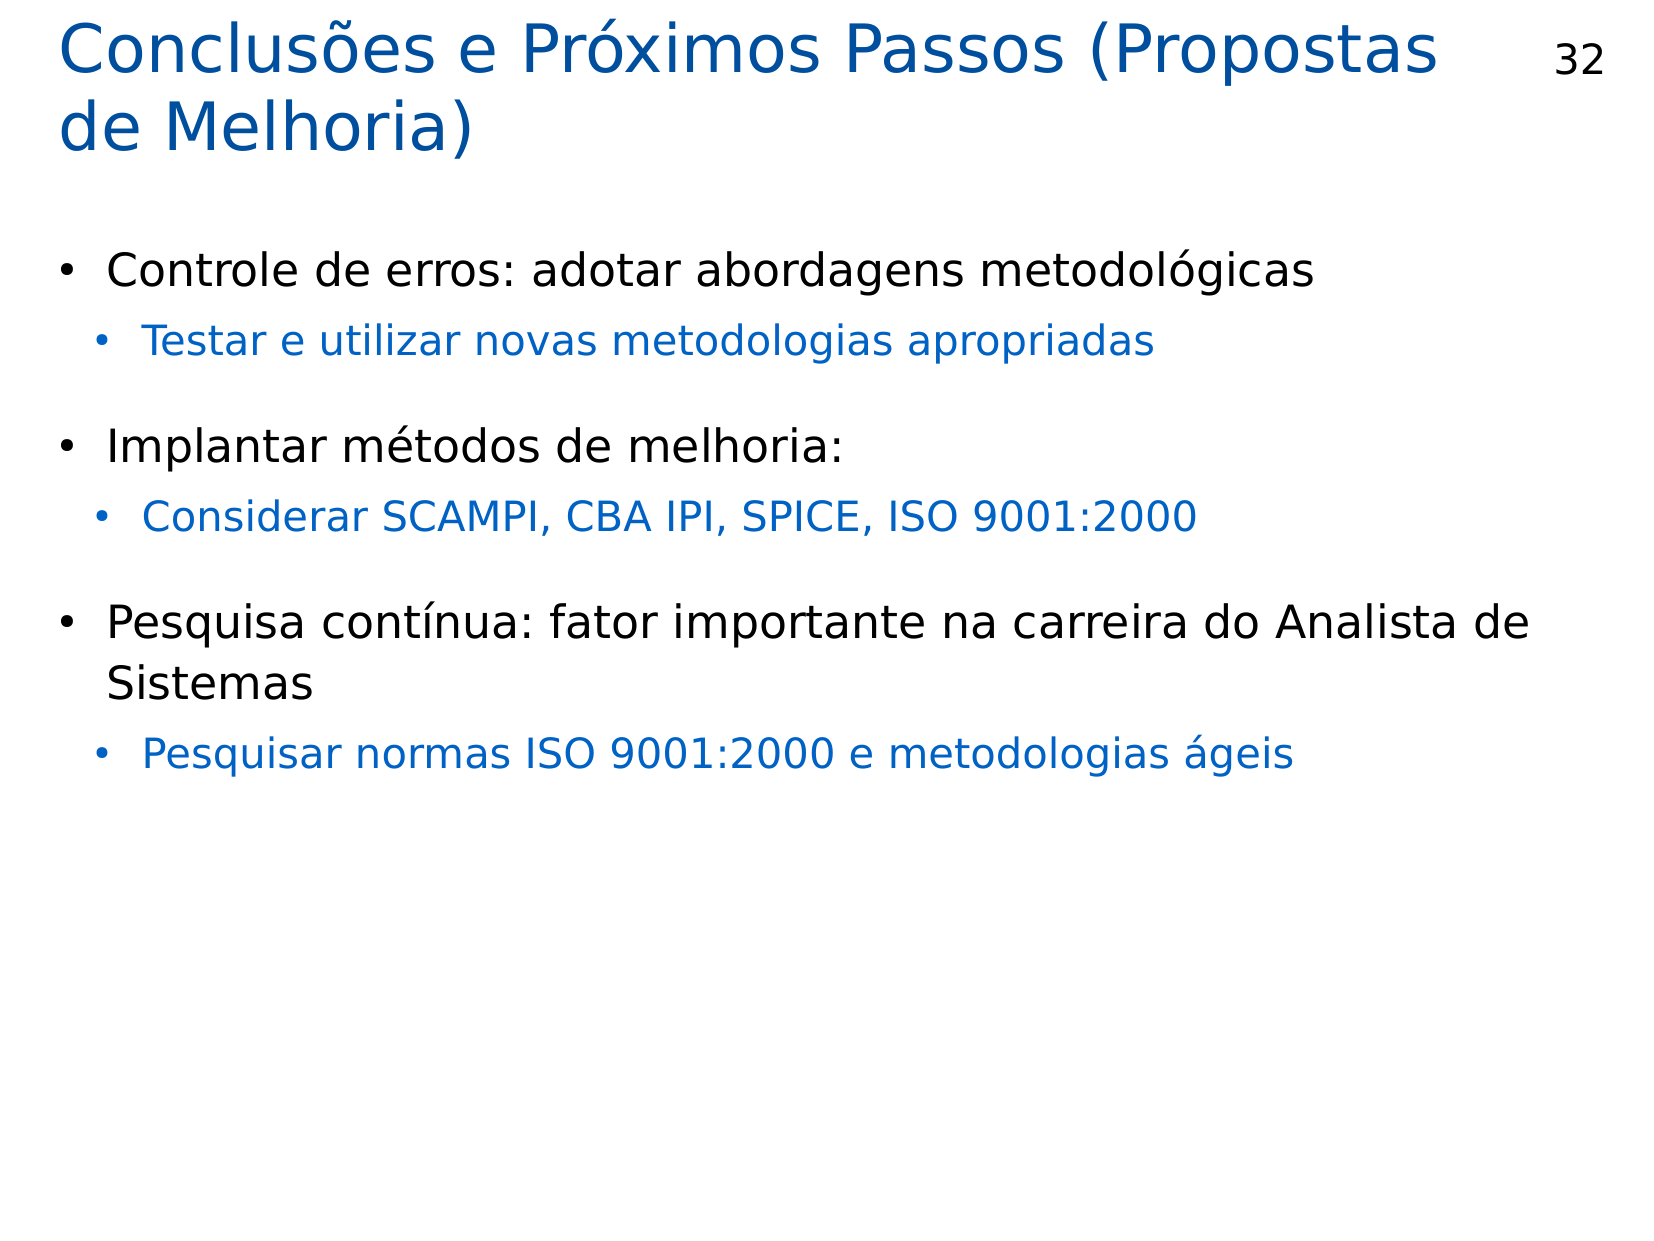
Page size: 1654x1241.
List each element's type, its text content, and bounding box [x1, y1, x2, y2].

title Conclusões e Próximos Passos (Propostas de Melhoria) [59, 10, 1506, 167]
list Controle de erros: adotar abordagens metodológicas Testar e utilizar novas metodologias apropriadas Implantar métodos de melhoria: Considerar SCAMPI, CBA IPI, SPICE, ISO 9001:2000 Pesquisa contínua: fator importante na carreira do Analista de Sistemas Pesquisar normas ISO 9001:2000 e metodologias ágeis [59, 236, 1595, 1211]
